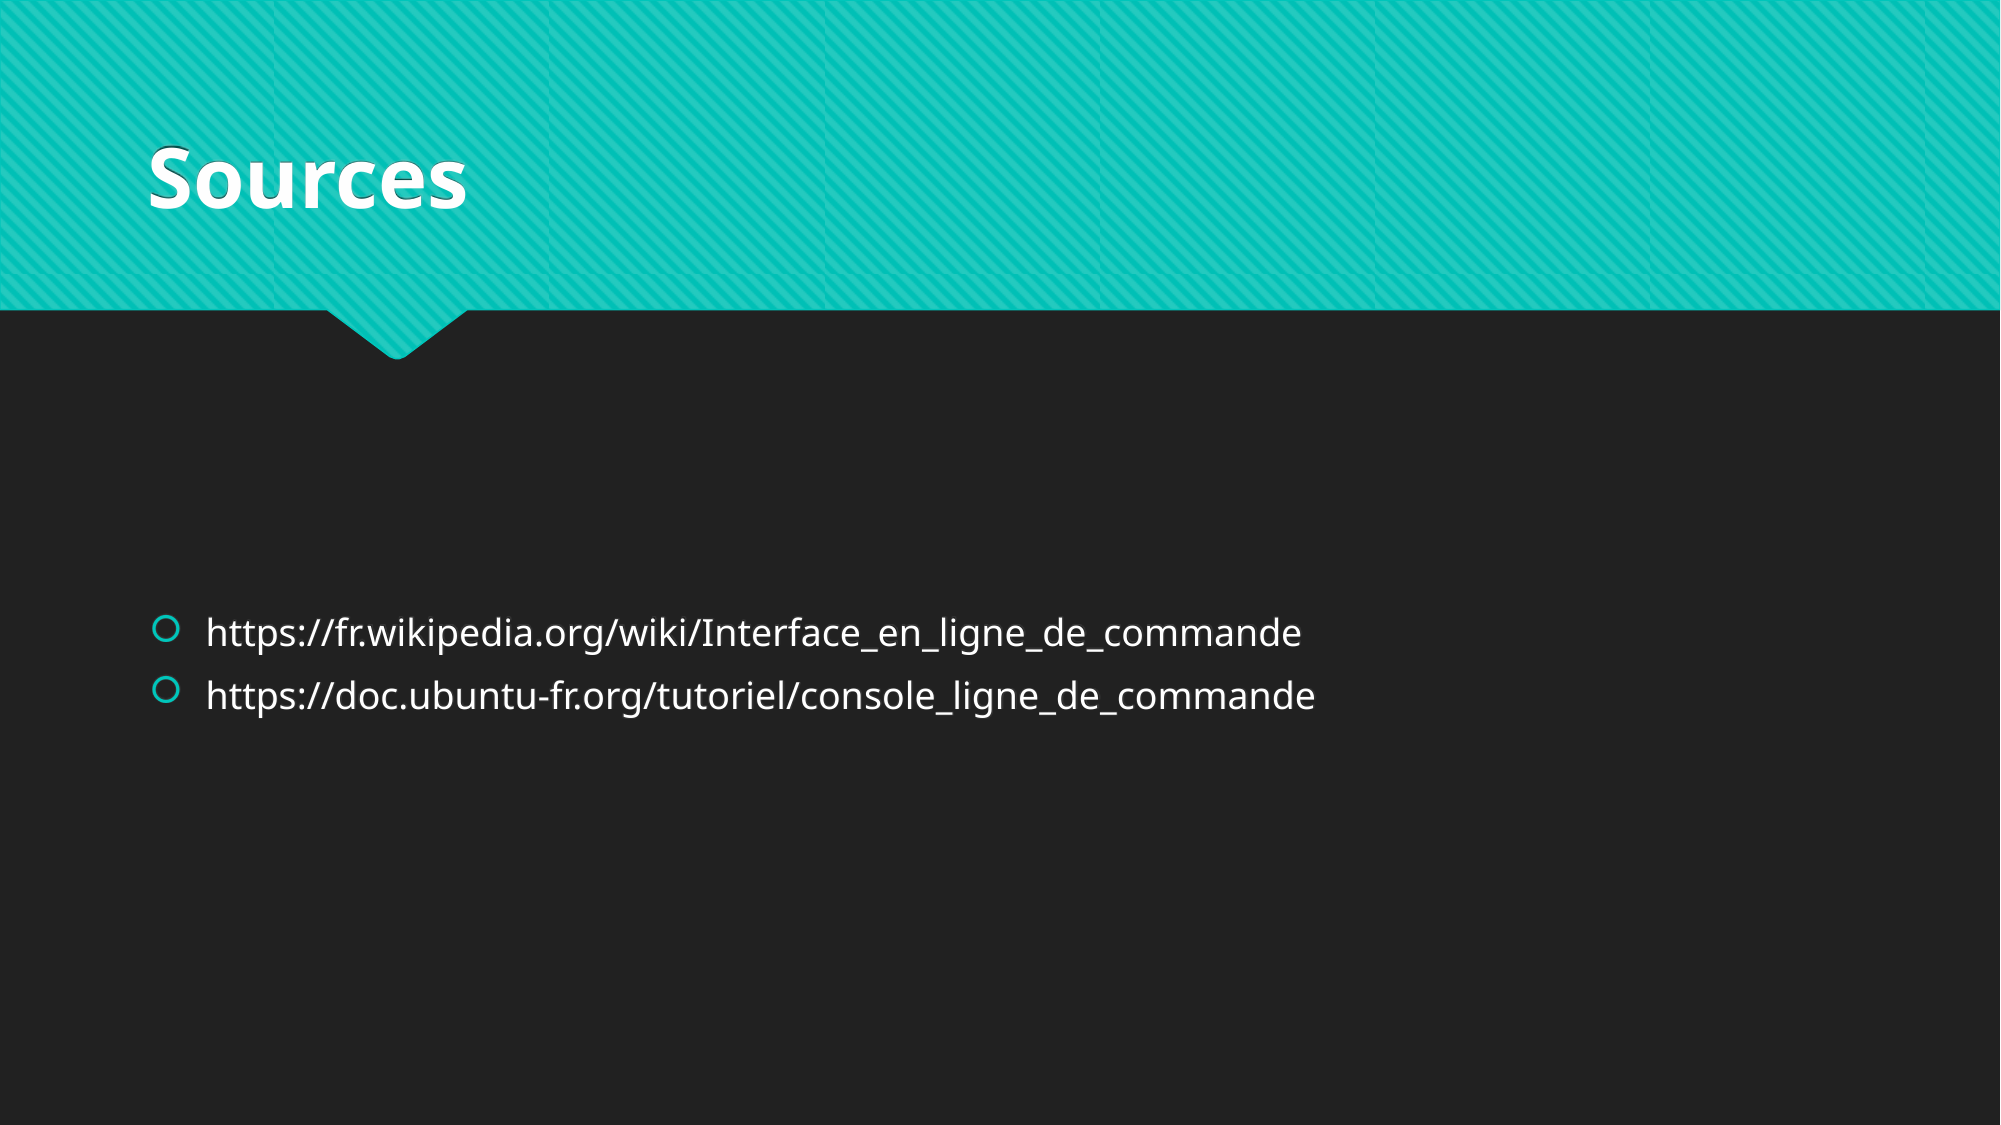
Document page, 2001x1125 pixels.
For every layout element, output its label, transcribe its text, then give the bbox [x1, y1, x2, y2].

title Sources [132, 73, 1868, 233]
list https://fr.wikipedia.org/wiki/Interface_en_ligne_de_commande https://doc.ubuntu-fr.org/tutoriel/console_ligne_de_commande [134, 364, 1866, 962]
